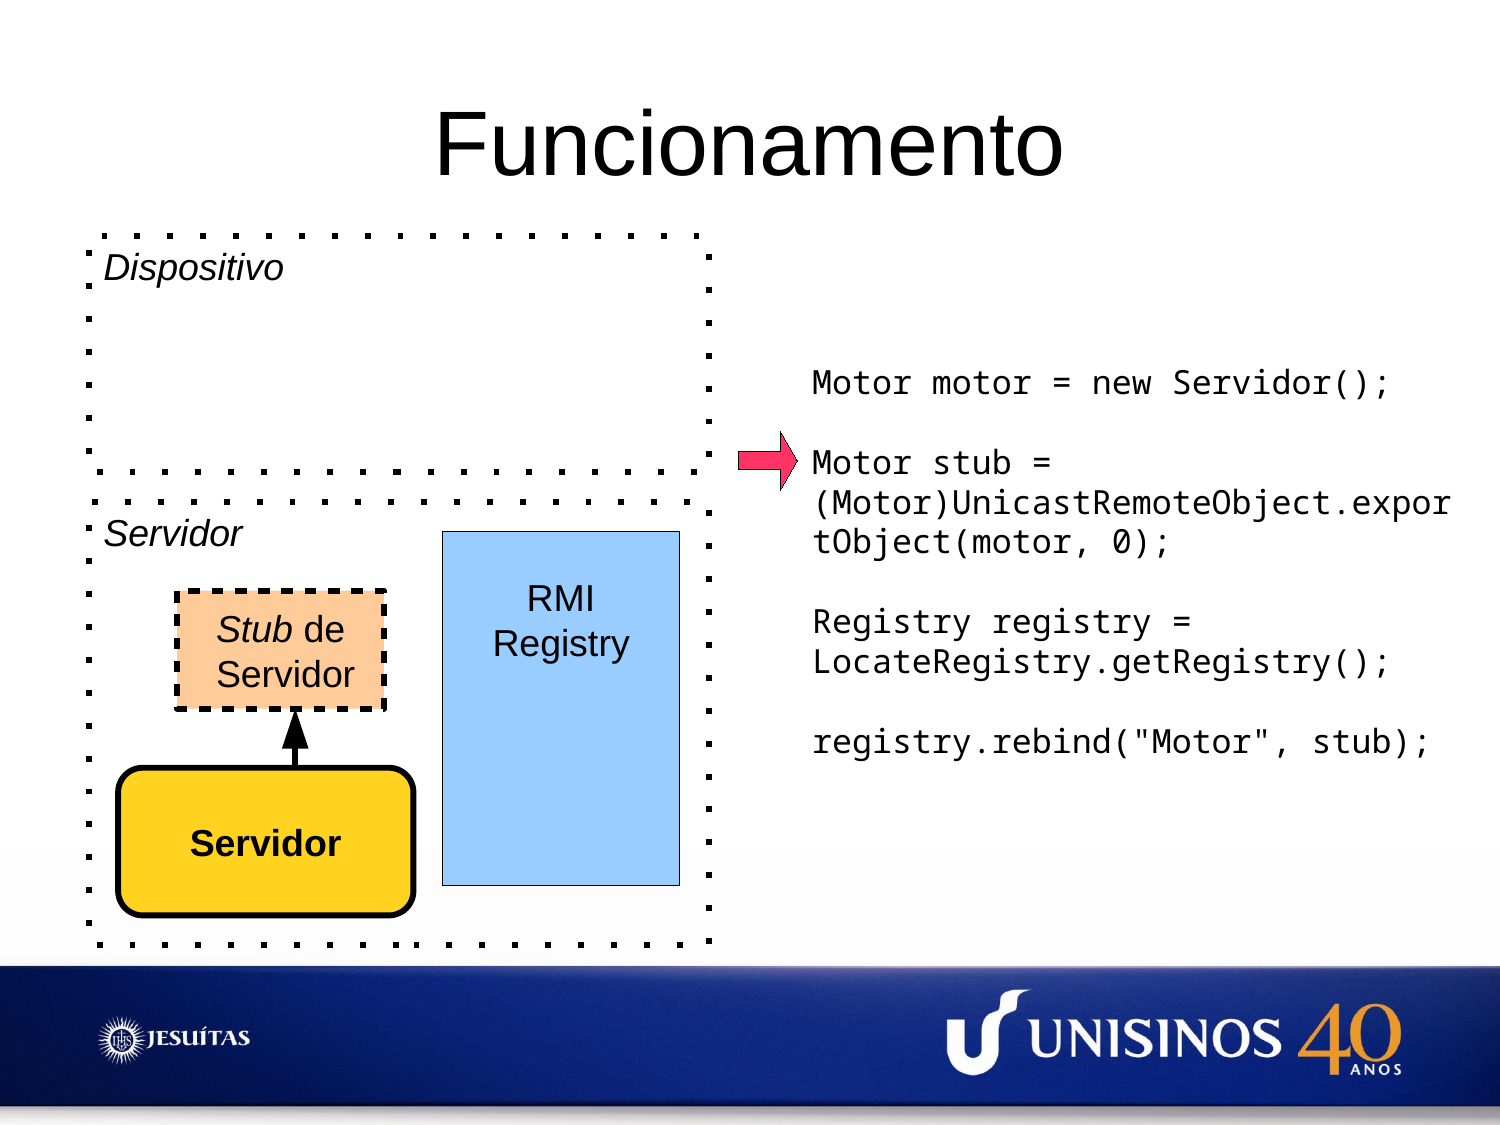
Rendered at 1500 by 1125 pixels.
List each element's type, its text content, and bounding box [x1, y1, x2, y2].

text_box Motor motor = new Servidor(); Motor stub = (Motor)UnicastRemoteObject.exportObject(motor, 0); Registry registry = LocateRegistry.getRegistry(); registry.rebind("Motor", stub); [797, 353, 1477, 768]
text_box Servidor [88, 501, 258, 591]
text_box Servidor [118, 767, 414, 916]
text_box RMI Registry [442, 531, 680, 886]
picture [0, 848, 1500, 1125]
title Funcionamento [75, 45, 1426, 233]
text_box Stub de Servidor [177, 590, 384, 709]
text_box Dispositivo [88, 235, 299, 296]
text_box [738, 431, 798, 491]
